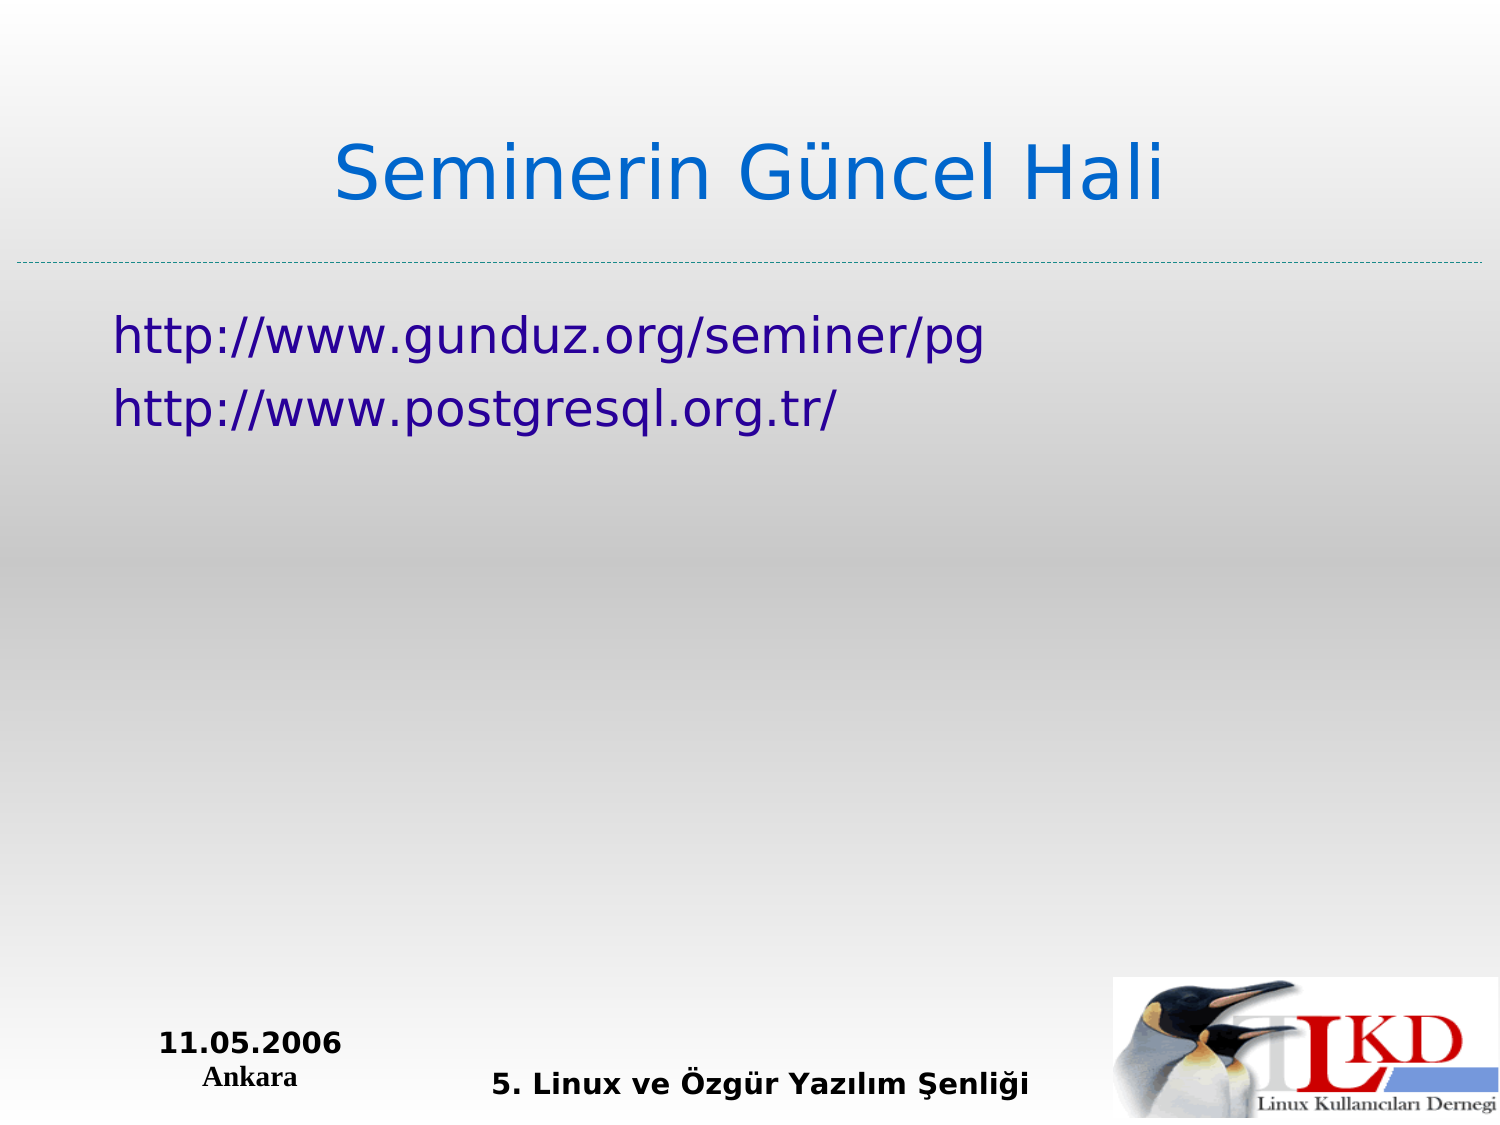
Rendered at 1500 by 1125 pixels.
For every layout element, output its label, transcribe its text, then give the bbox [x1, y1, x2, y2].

list http://www.gunduz.org/seminer/pg http://www.postgresql.org.tr/ [0, 299, 1500, 573]
title Seminerin Güncel Hali [0, 0, 1500, 225]
picture [1113, 977, 1499, 1118]
